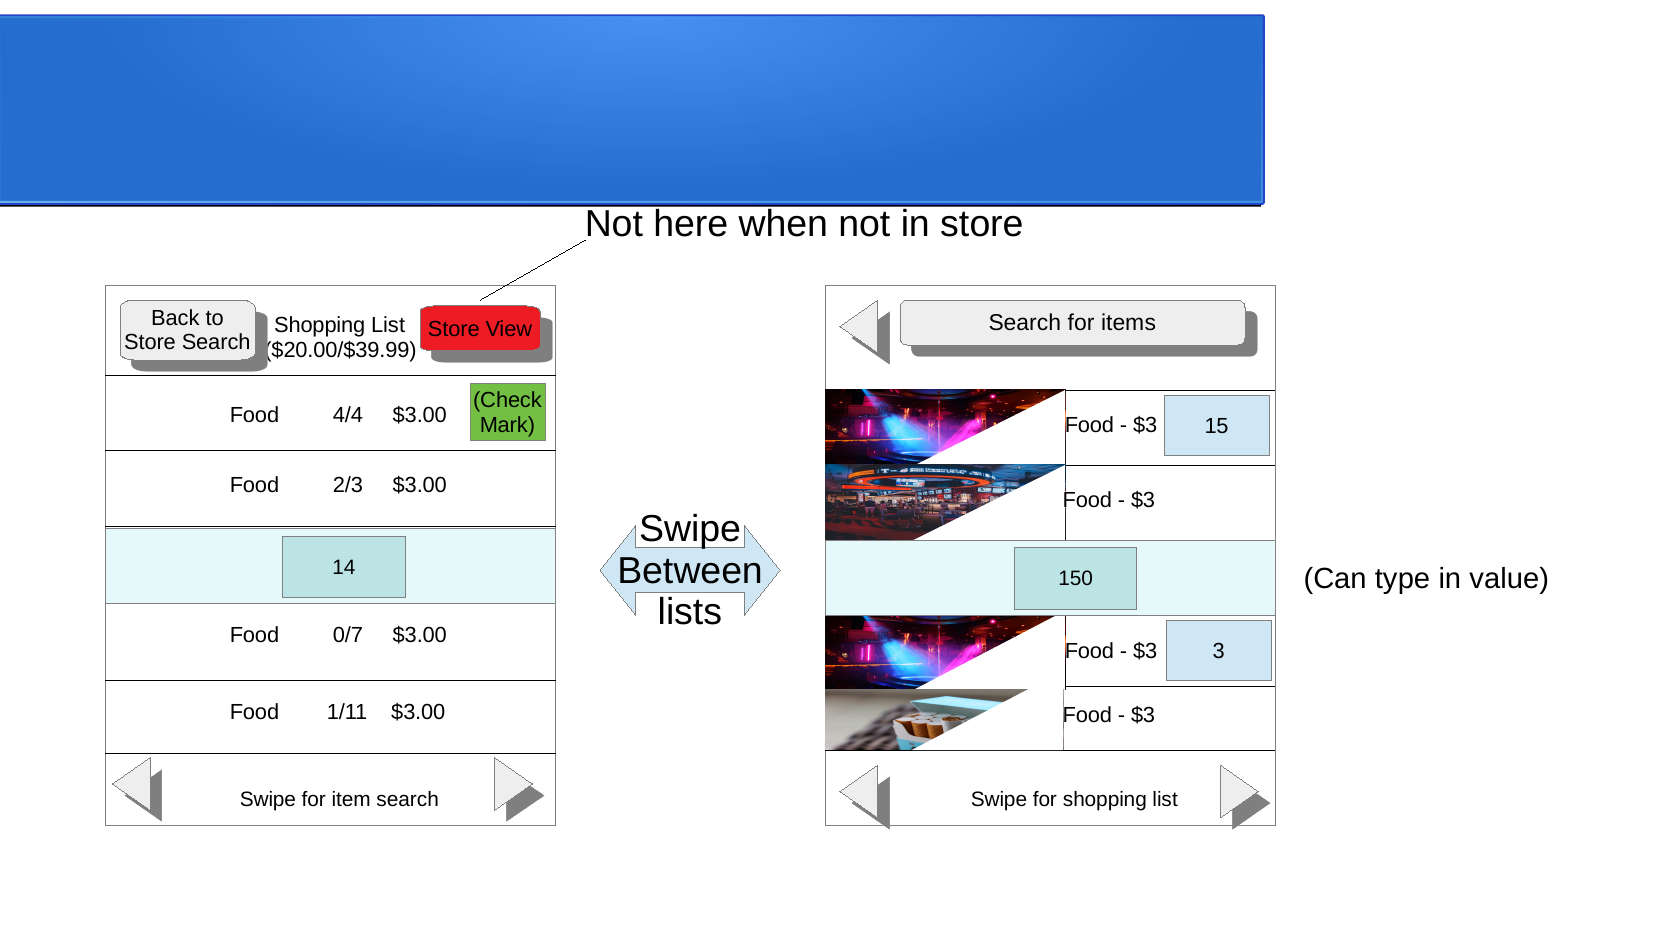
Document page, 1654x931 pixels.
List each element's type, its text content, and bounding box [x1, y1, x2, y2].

text_box (Check Mark) [470, 383, 546, 441]
text_box Food - $3 [1047, 480, 1171, 520]
text_box Food - $3 [1050, 405, 1164, 445]
picture [825, 616, 1053, 751]
text_box 150 [1014, 547, 1137, 610]
text_box Back to Store Search [120, 300, 256, 361]
text_box 14 [282, 536, 406, 598]
text_box [825, 285, 1276, 826]
text_box Swipe for item search [225, 780, 454, 819]
text_box [105, 451, 556, 526]
text_box [105, 681, 556, 753]
text_box Store View [420, 305, 541, 351]
text_box 15 [1164, 395, 1270, 456]
text_box [105, 376, 556, 450]
text_box Food - $3 [1047, 695, 1171, 736]
text_box Food - $3 [1050, 631, 1166, 671]
text_box Food 2/3 $3.00 [215, 465, 462, 505]
text_box Search for items [900, 300, 1246, 346]
text_box [105, 527, 556, 680]
text_box Food 0/7 $3.00 [215, 615, 462, 655]
text_box ($20.00/$39.99) [249, 330, 432, 370]
picture [825, 389, 1066, 540]
text_box Swipe for shopping list [956, 780, 1193, 819]
text_box Not here when not in store [570, 195, 1039, 252]
text_box Food 1/11 $3.00 [215, 692, 462, 732]
text_box Shopping List [259, 305, 421, 330]
text_box Food 4/4 $3.00 [215, 395, 462, 436]
text_box [105, 285, 556, 375]
text_box Swipe Between lists [600, 525, 781, 616]
text_box 3 [1166, 620, 1272, 681]
text_box (Can type in value) [1288, 555, 1565, 603]
text_box [105, 754, 556, 826]
